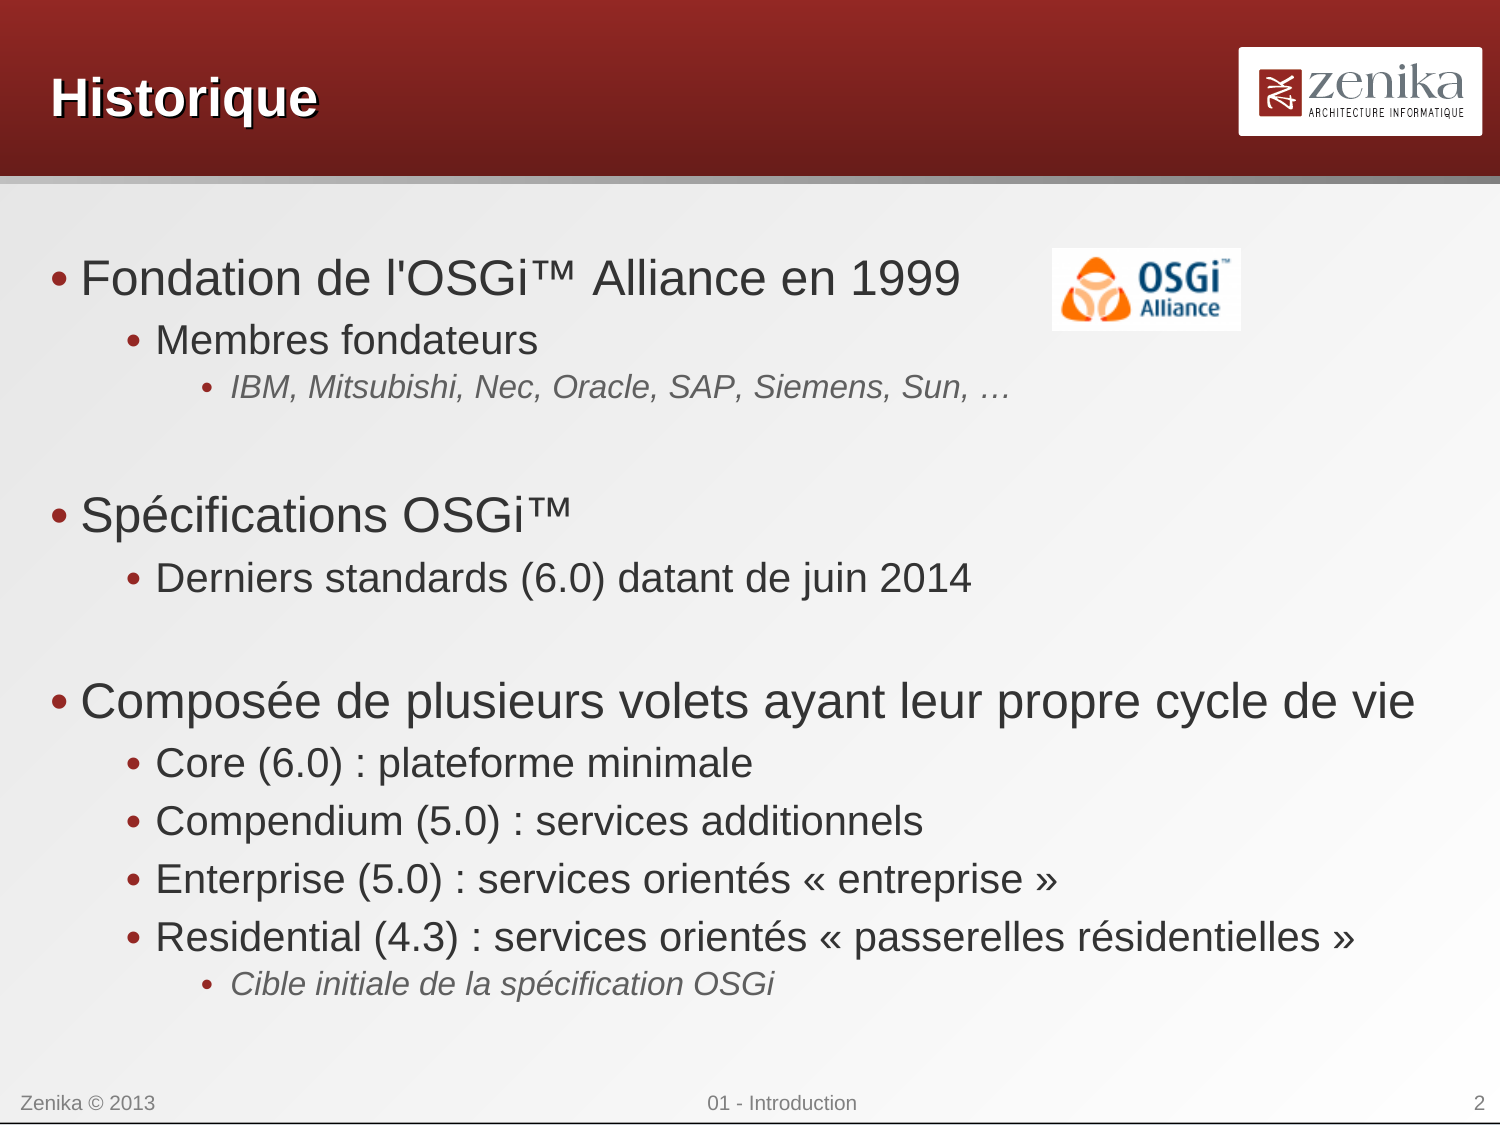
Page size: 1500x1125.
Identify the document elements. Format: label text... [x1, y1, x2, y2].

list Fondation de l'OSGi™ Alliance en 1999 Membres fondateurs IBM, Mitsubishi, Nec, Oracle, SAP, Siemens, Sun, … Spécifications OSGi™ Derniers standards (6.0) datant de juin 2014 Composée de plusieurs volets ayant leur propre cycle de vie Core (6.0) : plateforme minimale Compendium (5.0) : services additionnels Enterprise (5.0) : services orientés « entreprise » Residential (4.3) : services orientés « passerelles résidentielles » Cible initiale de la spécification OSGi [50, 249, 1435, 1064]
picture [1052, 248, 1241, 331]
picture [1257, 58, 1464, 125]
title Historique [50, 15, 1206, 180]
